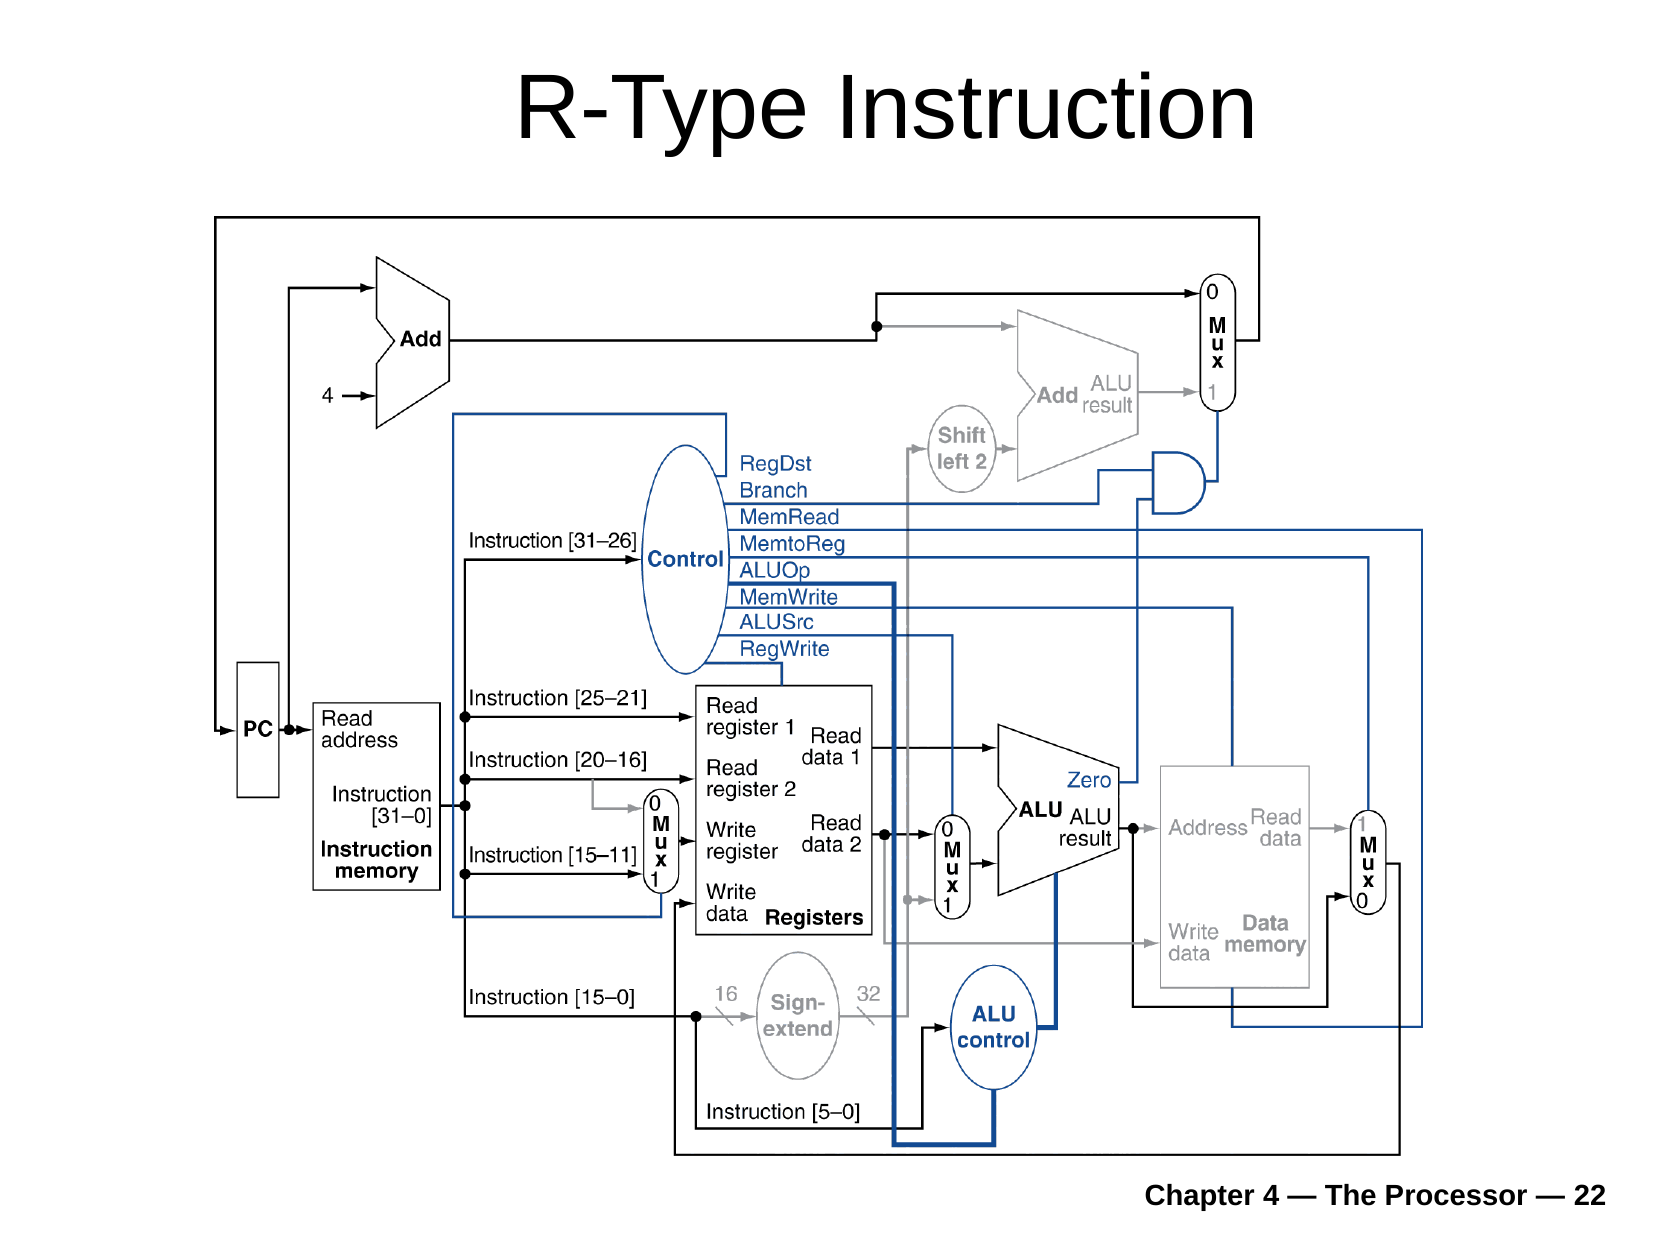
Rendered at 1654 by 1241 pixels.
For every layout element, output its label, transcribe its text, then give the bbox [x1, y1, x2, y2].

title R-Type Instruction [123, 26, 1618, 165]
picture [214, 216, 1423, 1156]
text_box Chapter 4 — The Processor — <number> [305, 1153, 1622, 1219]
